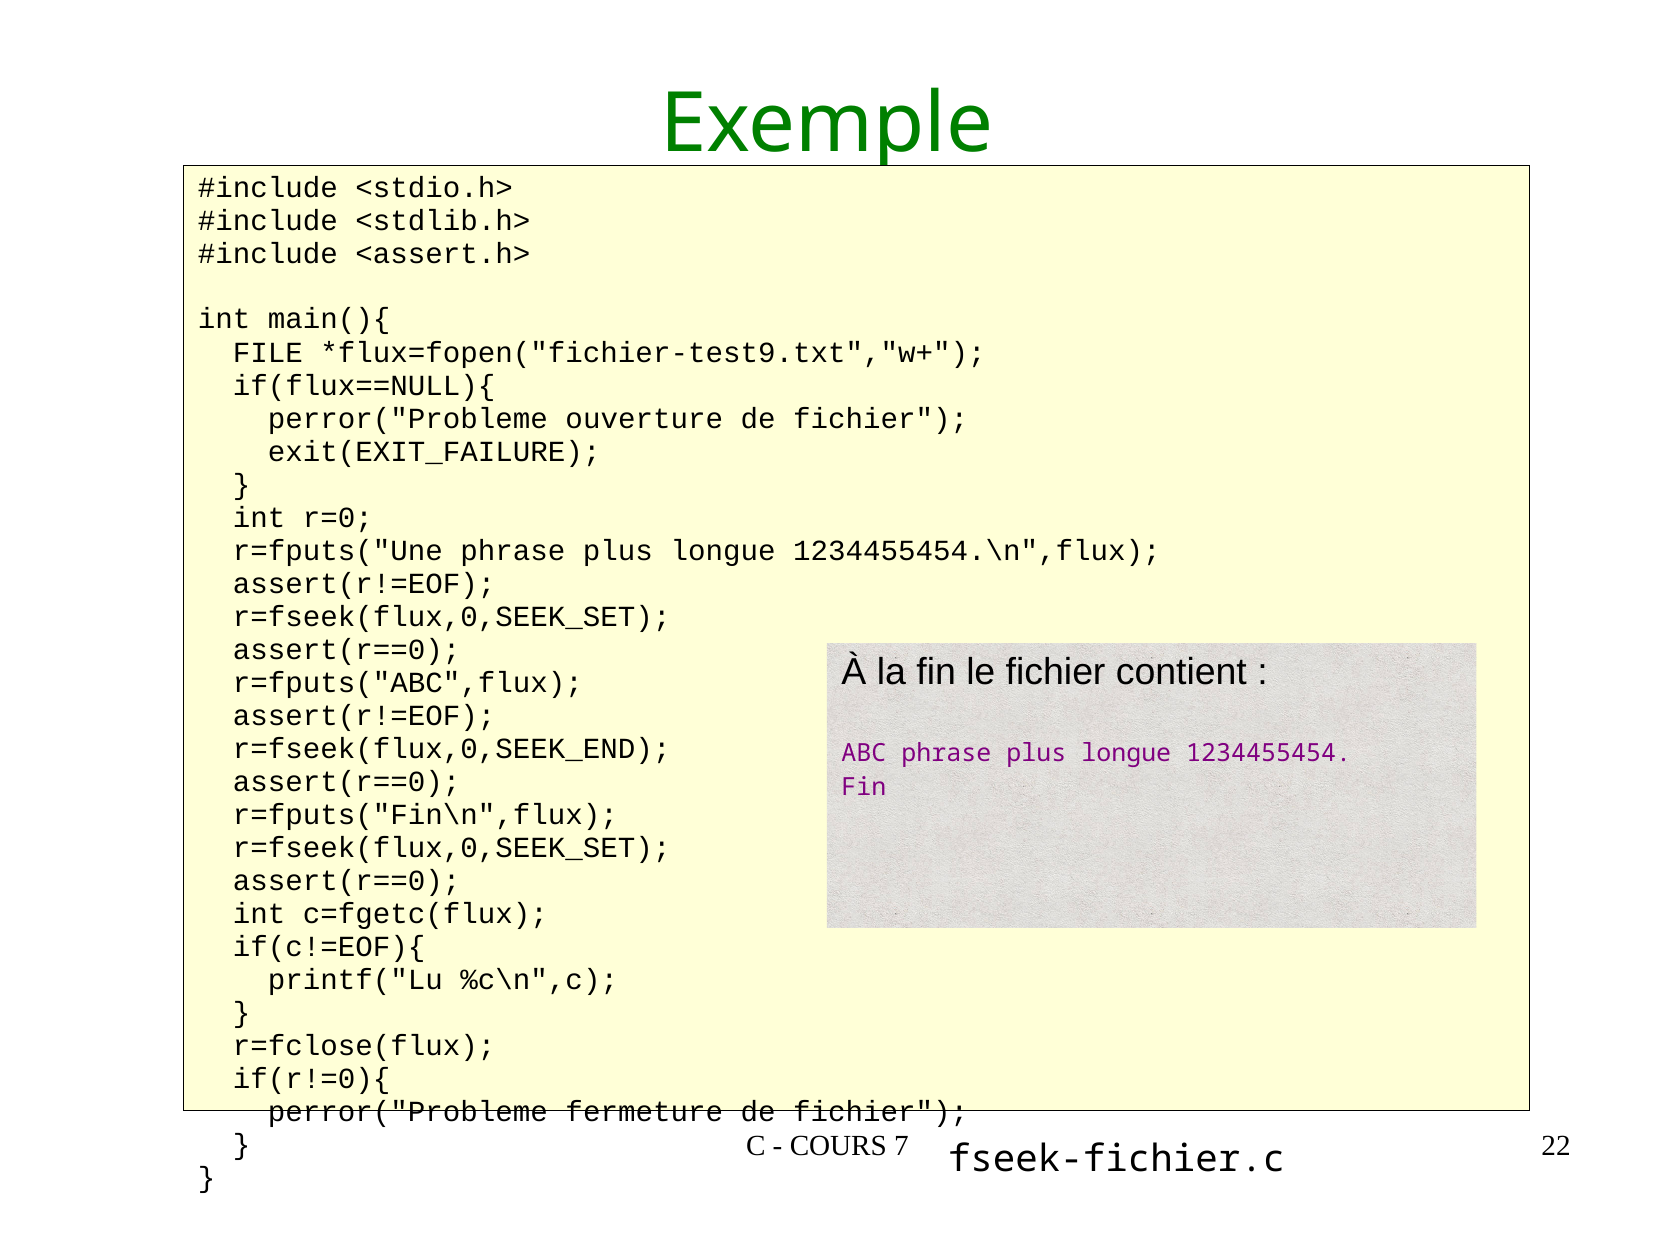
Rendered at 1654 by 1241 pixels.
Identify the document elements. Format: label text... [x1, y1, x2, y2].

text_box À la fin le fichier contient : ABC phrase plus longue 1234455454. Fin [826, 643, 1477, 928]
title Exemple [82, 49, 1571, 189]
text_box #include <stdio.h> #include <stdlib.h> #include <assert.h> int main(){ FILE *flux=fopen("fichier-test9.txt","w+"); if(flux==NULL){ perror("Probleme ouverture de fichier"); exit(EXIT_FAILURE); } int r=0; r=fputs("Une phrase plus longue 1234455454.\n",flux); assert(r!=EOF); r=fseek(flux,0,SEEK_SET); assert(r==0); r=fputs("ABC",flux); assert(r!=EOF); r=fseek(flux,0,SEEK_END); assert(r==0); r=fputs("Fin\n",flux); r=fseek(flux,0,SEEK_SET); assert(r==0); int c=fgetc(flux); if(c!=EOF){ printf("Lu %c\n",c); } r=fclose(flux); if(r!=0){ perror("Probleme fermeture de fichier"); } } [183, 165, 1530, 1111]
text_box fseek-fichier.c [933, 1123, 1430, 1182]
